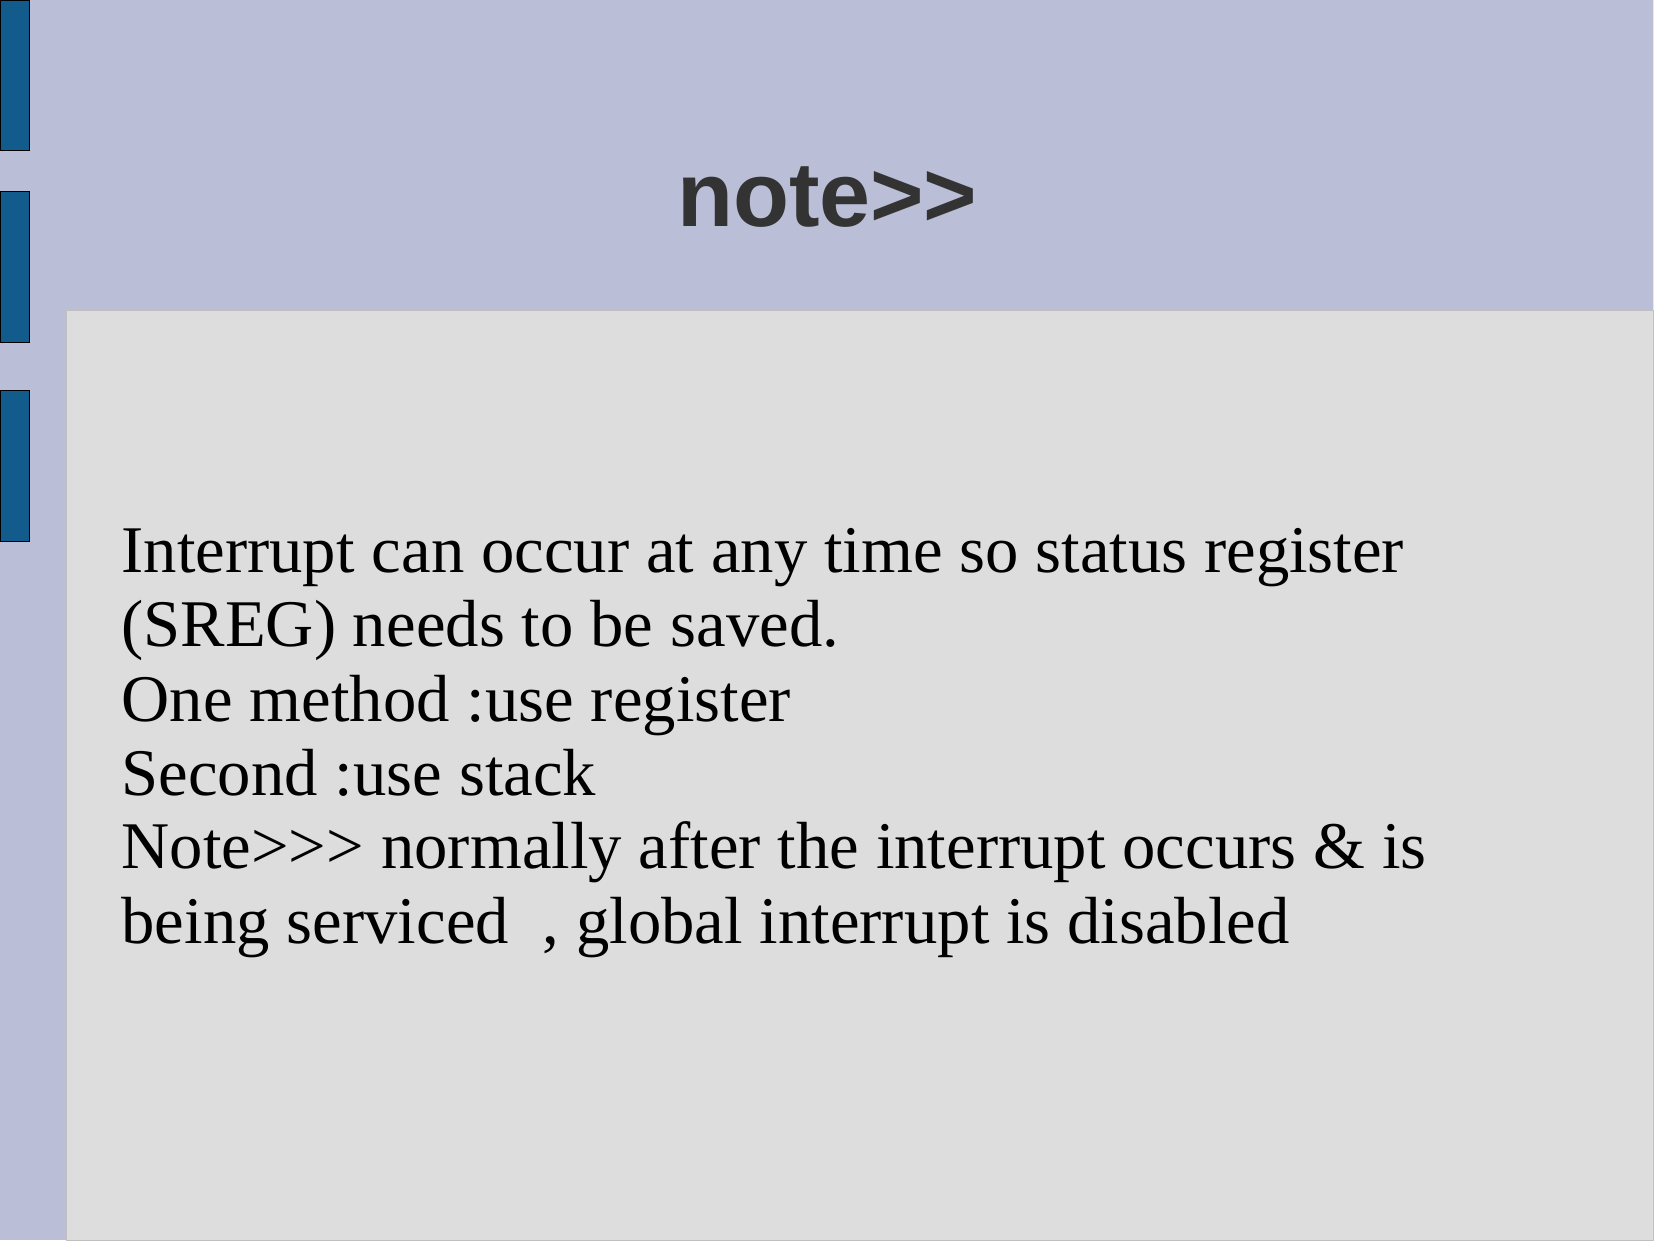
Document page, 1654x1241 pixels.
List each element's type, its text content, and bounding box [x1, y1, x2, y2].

subtitle Interrupt can occur at any time so status register (SREG) needs to be saved. One method :use register Second :use stack Note>>> normally after the interrupt occurs & is being serviced , global interrupt is disabled [121, 344, 1534, 1127]
title note>> [121, 91, 1534, 299]
